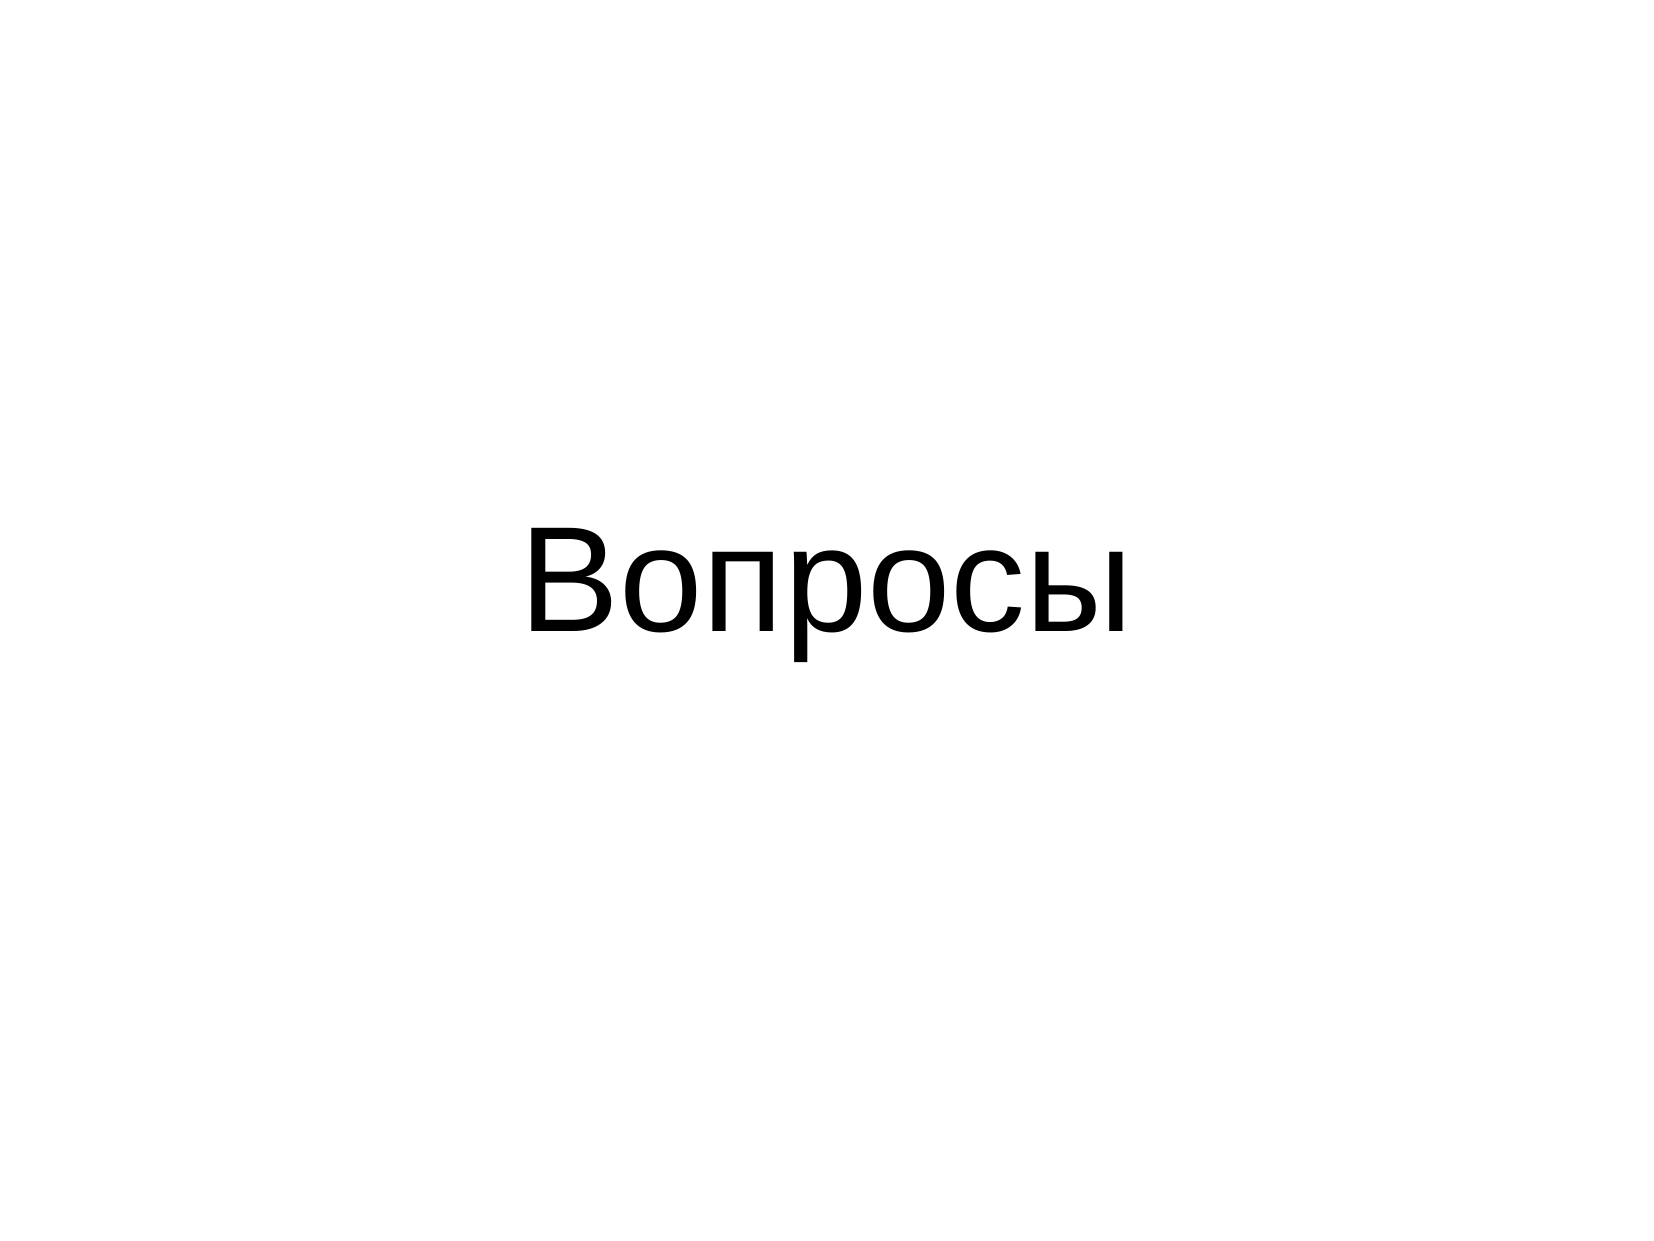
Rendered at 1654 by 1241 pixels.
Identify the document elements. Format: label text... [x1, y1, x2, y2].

subtitle Вопросы [82, 49, 1571, 1109]
